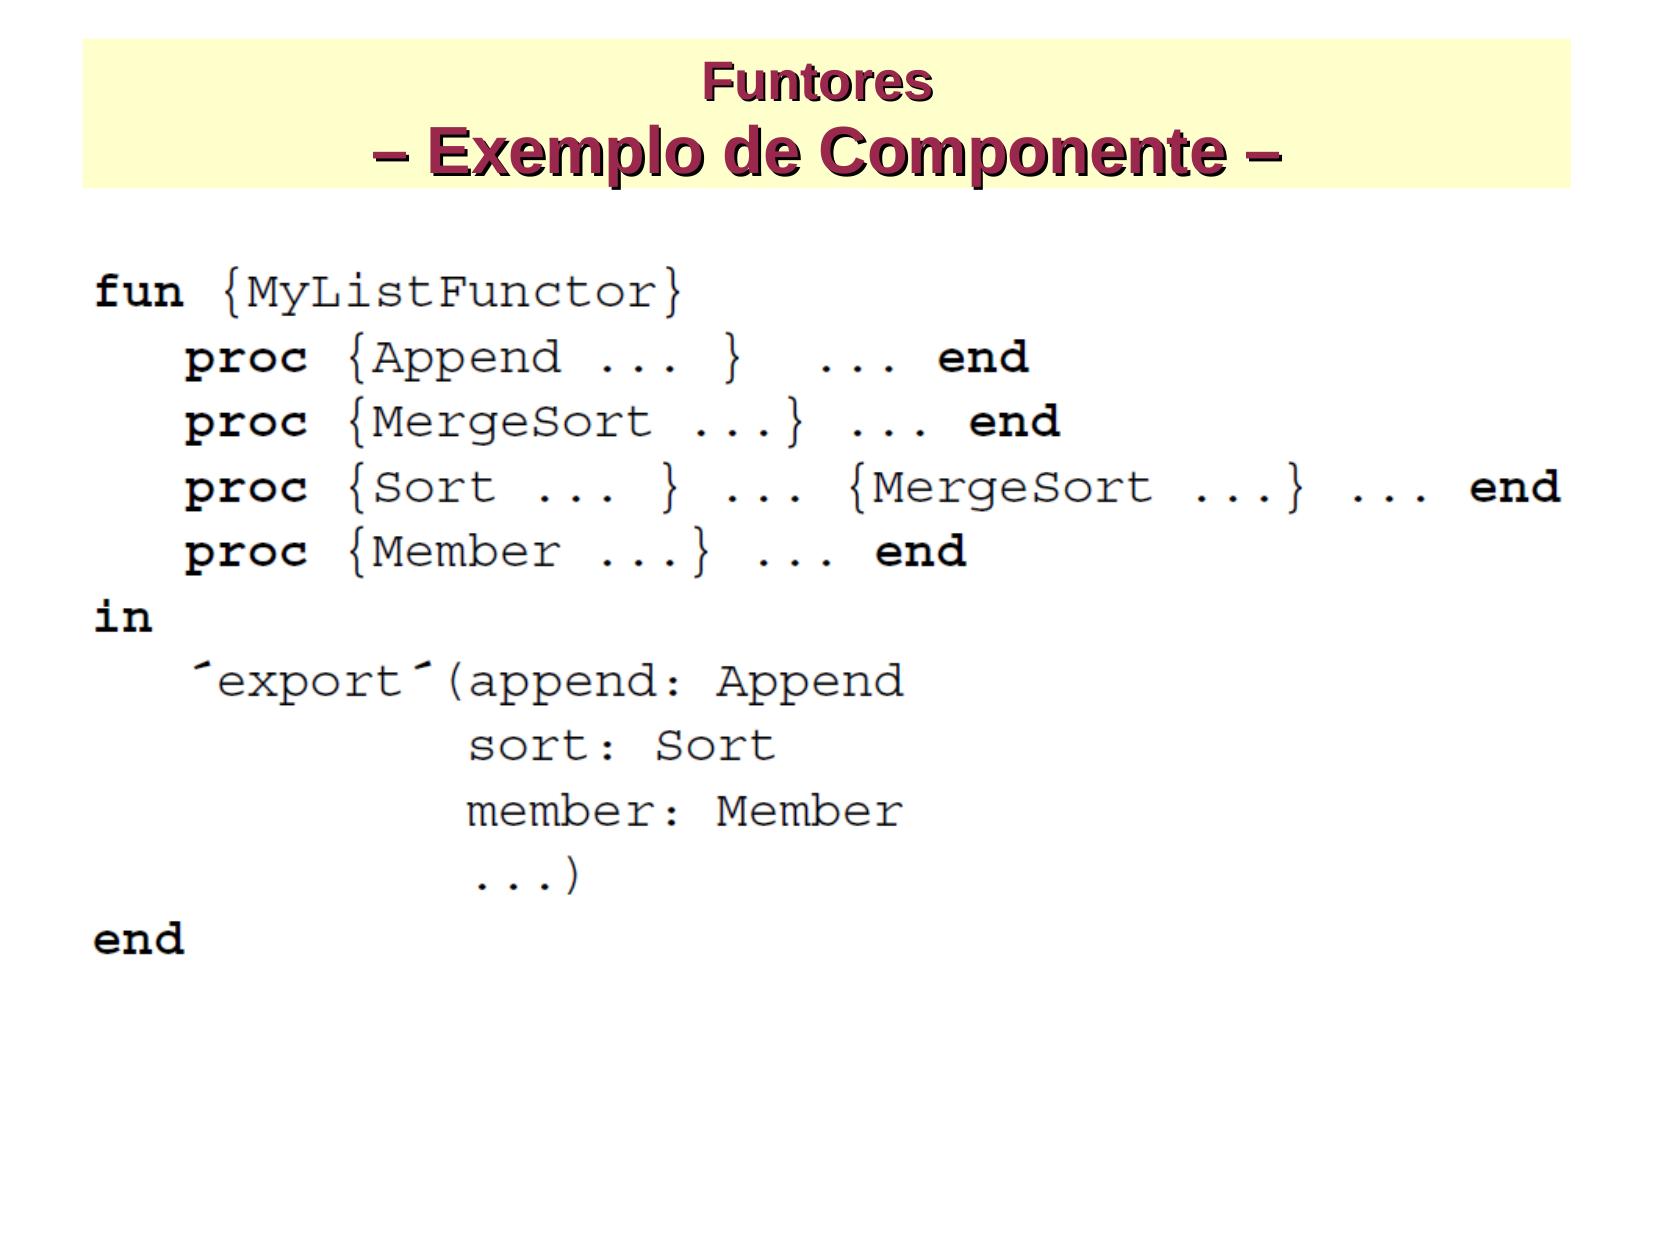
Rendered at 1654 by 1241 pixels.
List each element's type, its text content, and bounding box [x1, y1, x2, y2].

picture [88, 266, 1563, 970]
title Funtores – Exemplo de Componente – [82, 38, 1571, 189]
